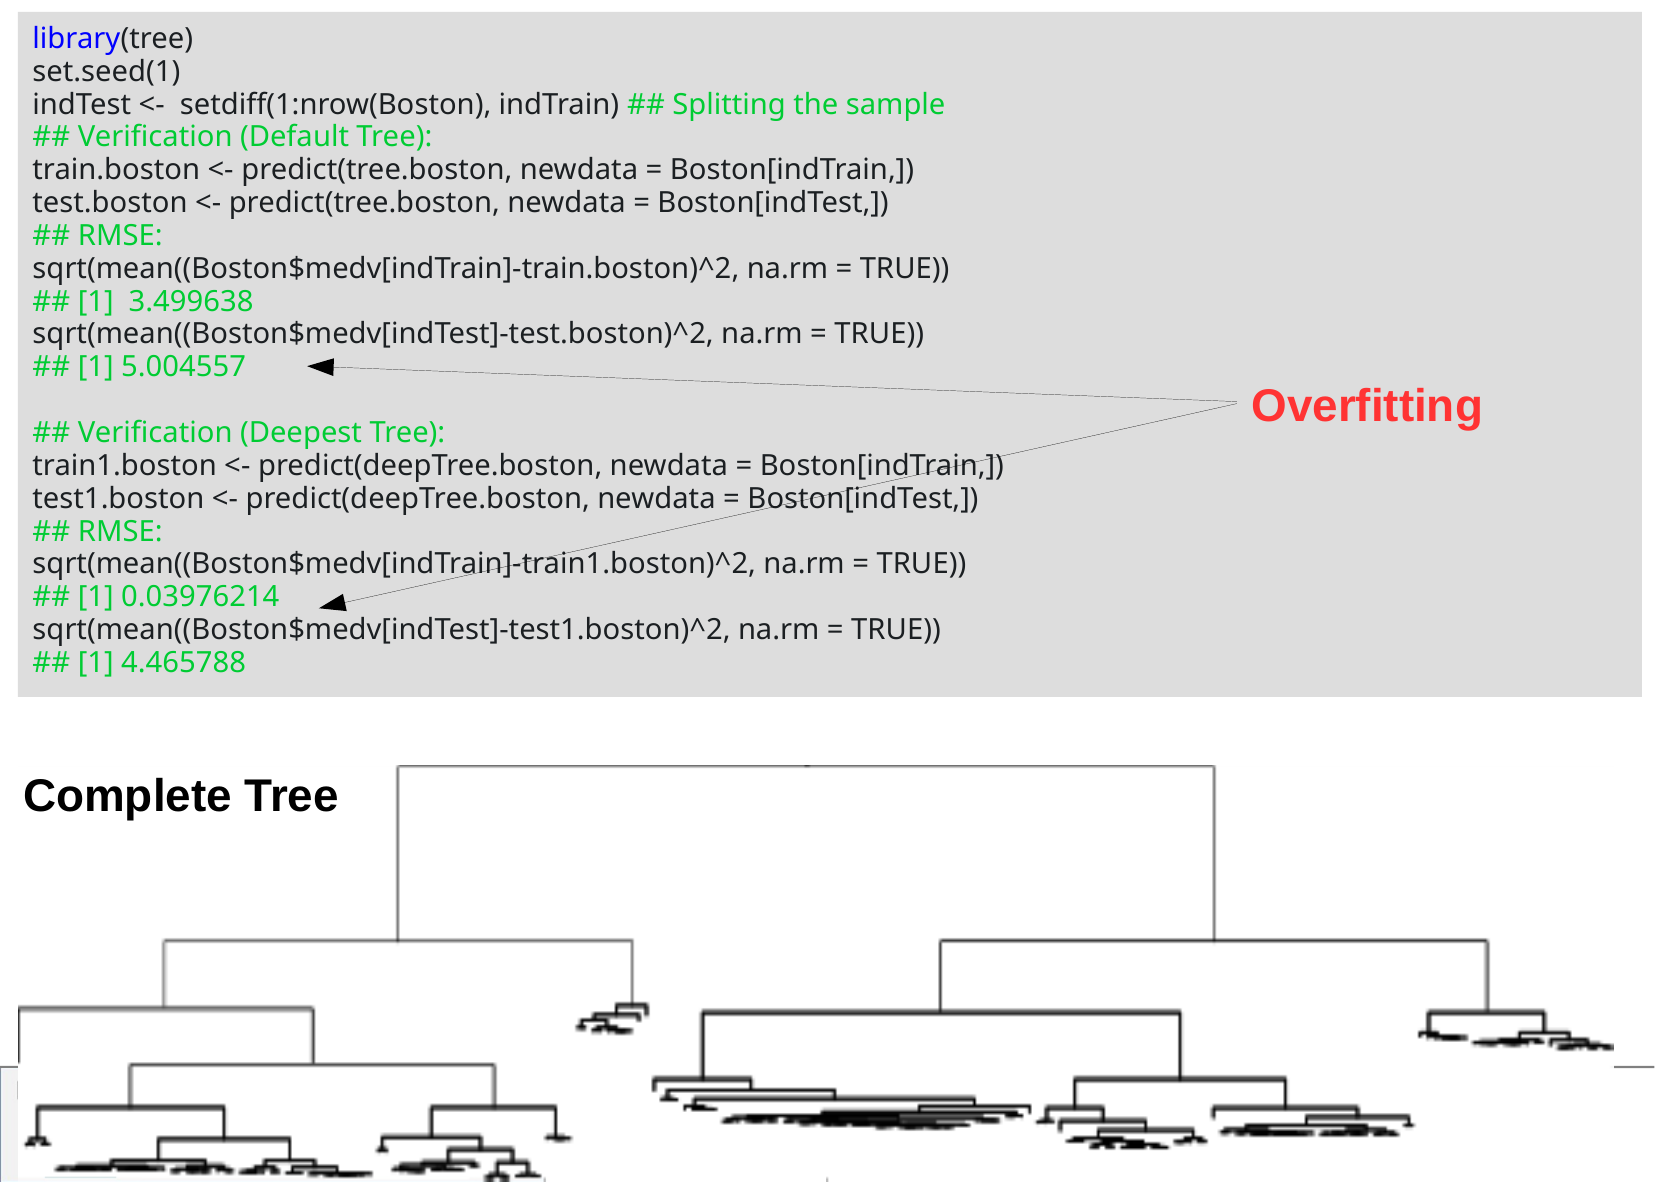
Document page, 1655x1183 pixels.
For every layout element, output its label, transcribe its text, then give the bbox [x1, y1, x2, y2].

text_box Complete Tree [8, 762, 361, 829]
picture [0, 765, 1614, 1182]
text_box library(tree) set.seed(1) indTest <- setdiff(1:nrow(Boston), indTrain) ## Splitting the sample ## Verification (Default Tree): train.boston <- predict(tree.boston, newdata = Boston[indTrain,]) test.boston <- predict(tree.boston, newdata = Boston[indTest,]) ## RMSE: sqrt(mean((Boston$medv[indTrain]-train.boston)^2, na.rm = TRUE)) ## [1] 3.499638 sqrt(mean((Boston$medv[indTest]-test.boston)^2, na.rm = TRUE)) ## [1] 5.004557 ## Verification (Deepest Tree): train1.boston <- predict(deepTree.boston, newdata = Boston[indTrain,]) test1.boston <- predict(deepTree.boston, newdata = Boston[indTest,]) ## RMSE: sqrt(mean((Boston$medv[indTrain]-train1.boston)^2, na.rm = TRUE)) ## [1] 0.03976214 sqrt(mean((Boston$medv[indTest]-test1.boston)^2, na.rm = TRUE)) ## [1] 4.465788 [17, 11, 1642, 697]
text_box Overfitting [1236, 373, 1589, 440]
